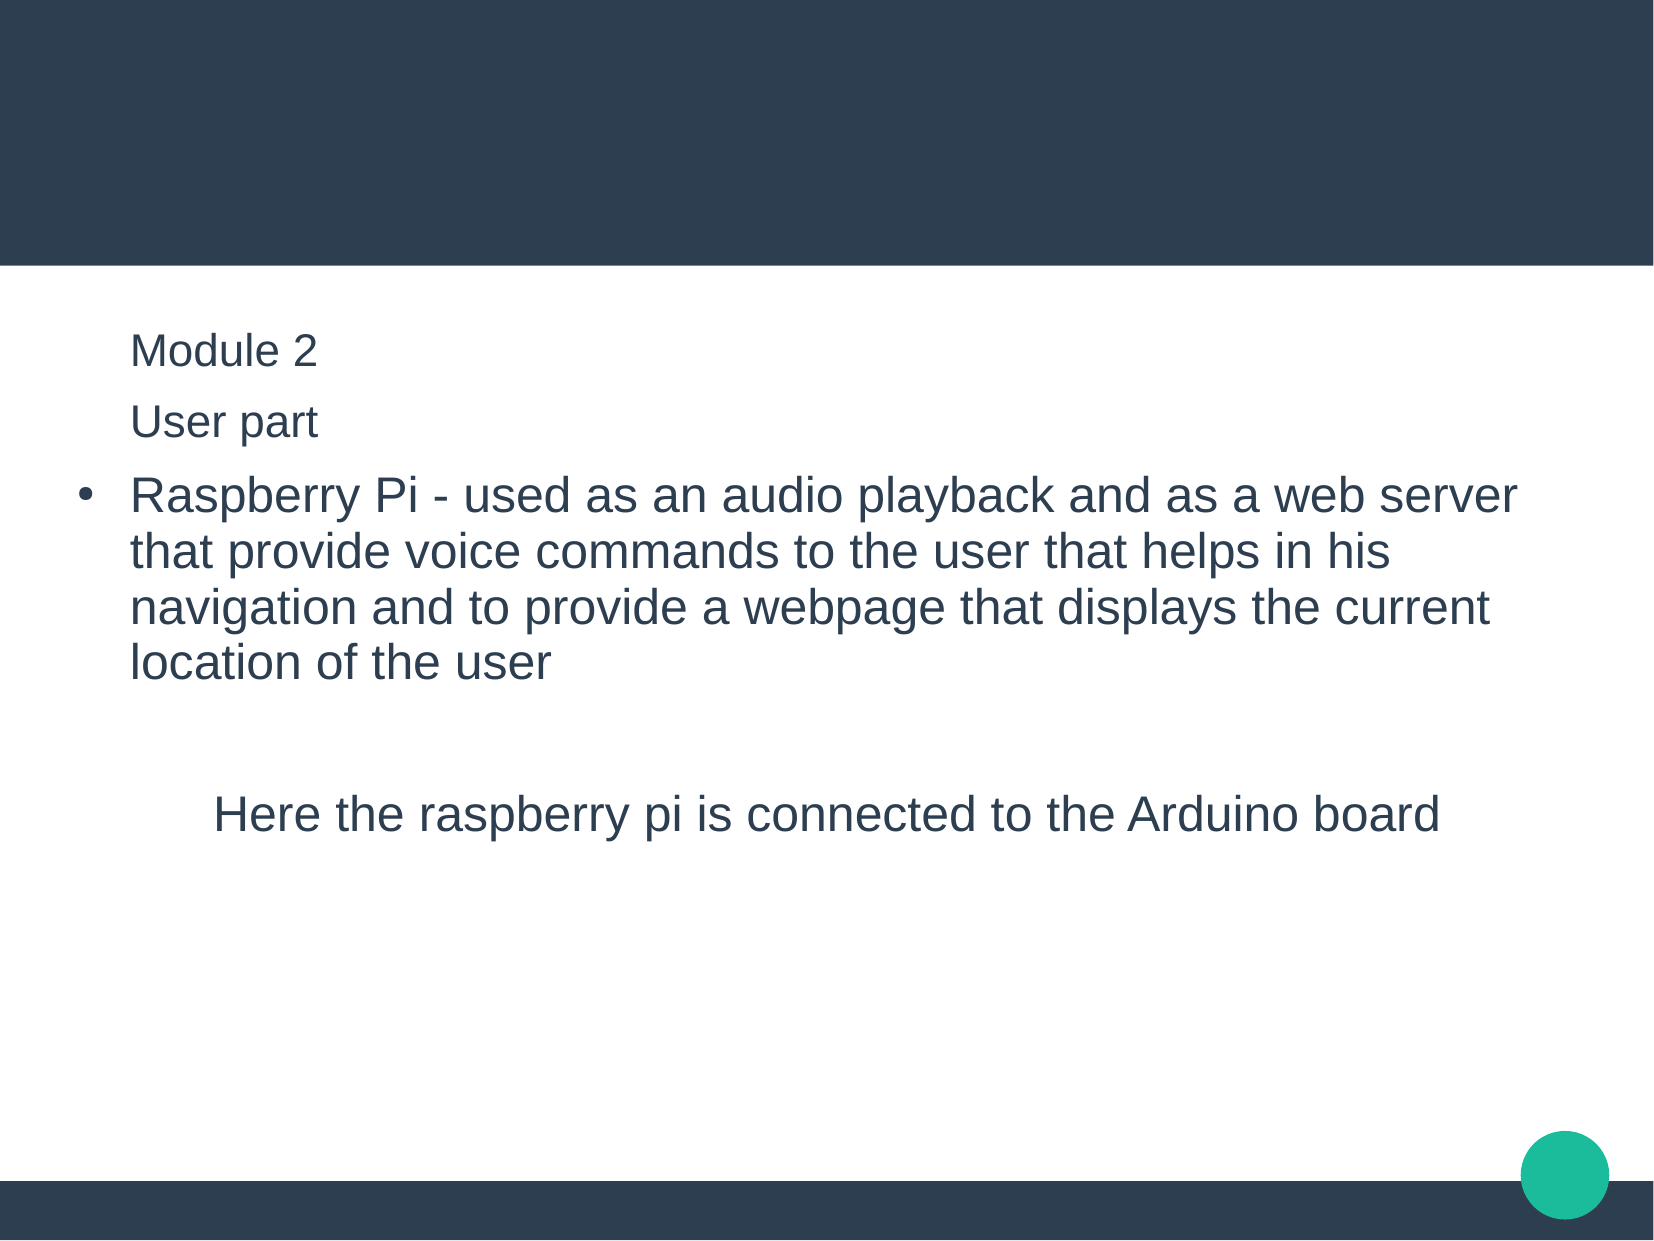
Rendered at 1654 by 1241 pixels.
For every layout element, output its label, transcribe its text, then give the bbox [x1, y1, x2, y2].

list Module 2 User part Raspberry Pi - used as an audio playback and as a web server that provide voice commands to the user that helps in his navigation and to provide a webpage that displays the current location of the user Here the raspberry pi is connected to the Arduino board [59, 324, 1595, 1152]
